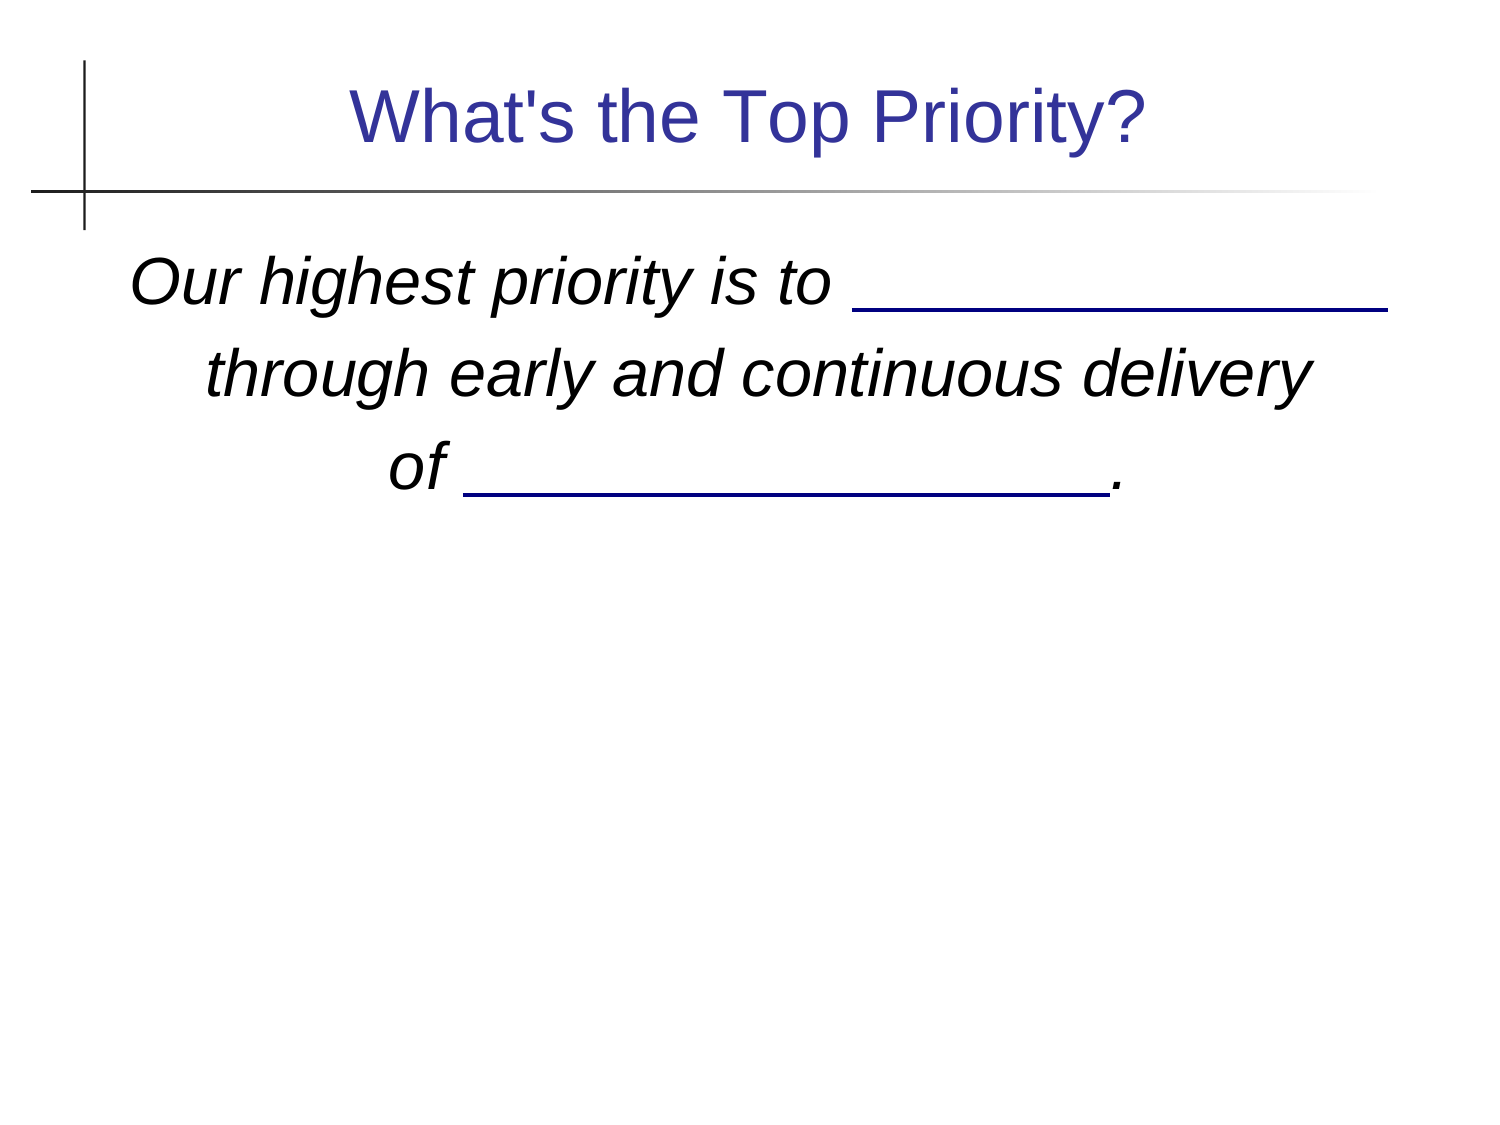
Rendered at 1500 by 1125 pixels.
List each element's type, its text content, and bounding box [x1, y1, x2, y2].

list Our highest priority is to through early and continuous delivery of . [110, 229, 1408, 960]
title What's the Top Priority? [100, 42, 1397, 182]
